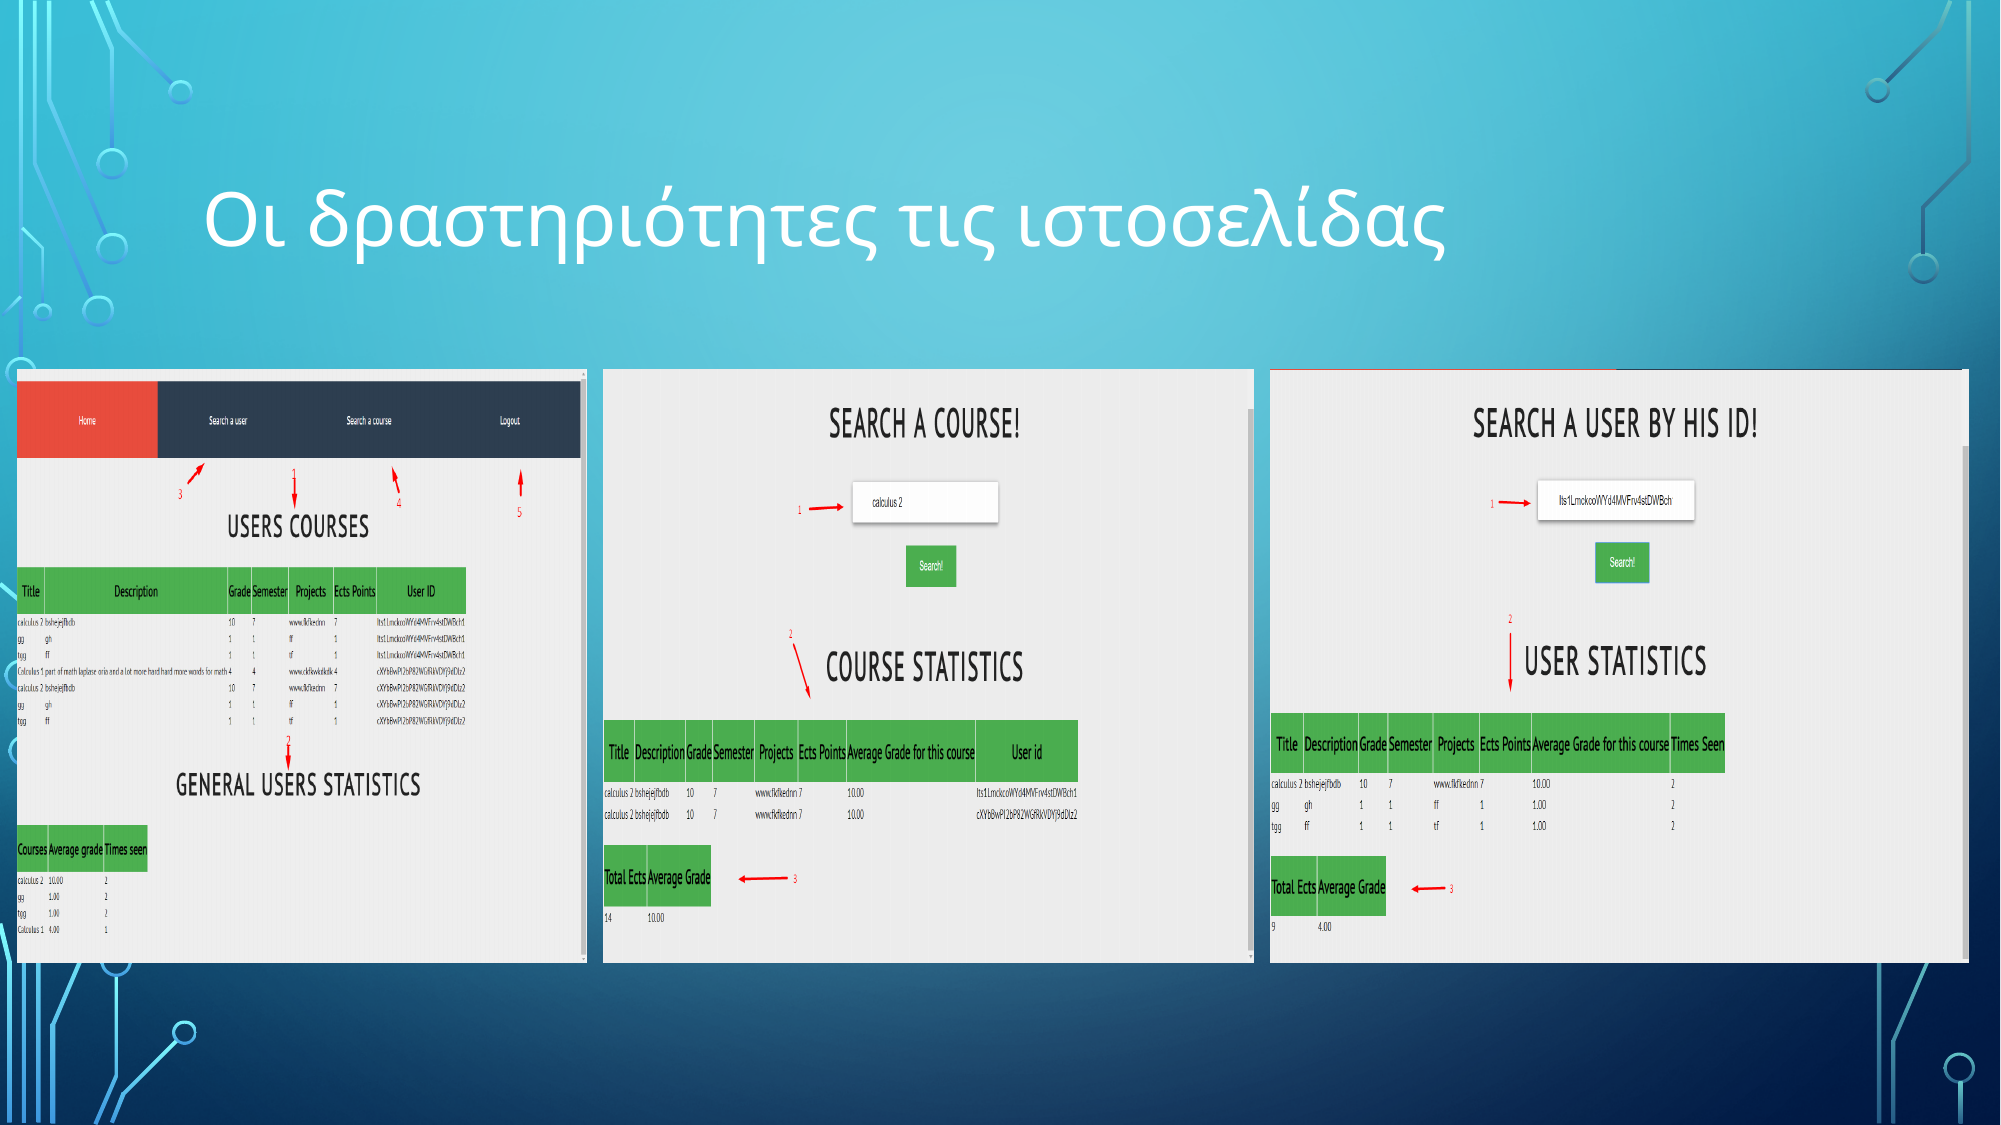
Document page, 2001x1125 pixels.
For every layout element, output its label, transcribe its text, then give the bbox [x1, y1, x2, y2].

picture [603, 369, 1254, 963]
picture [17, 369, 587, 963]
title Οι δραστηριότητες τις ιστοσελίδας [187, 101, 1813, 344]
picture [1270, 369, 1969, 963]
